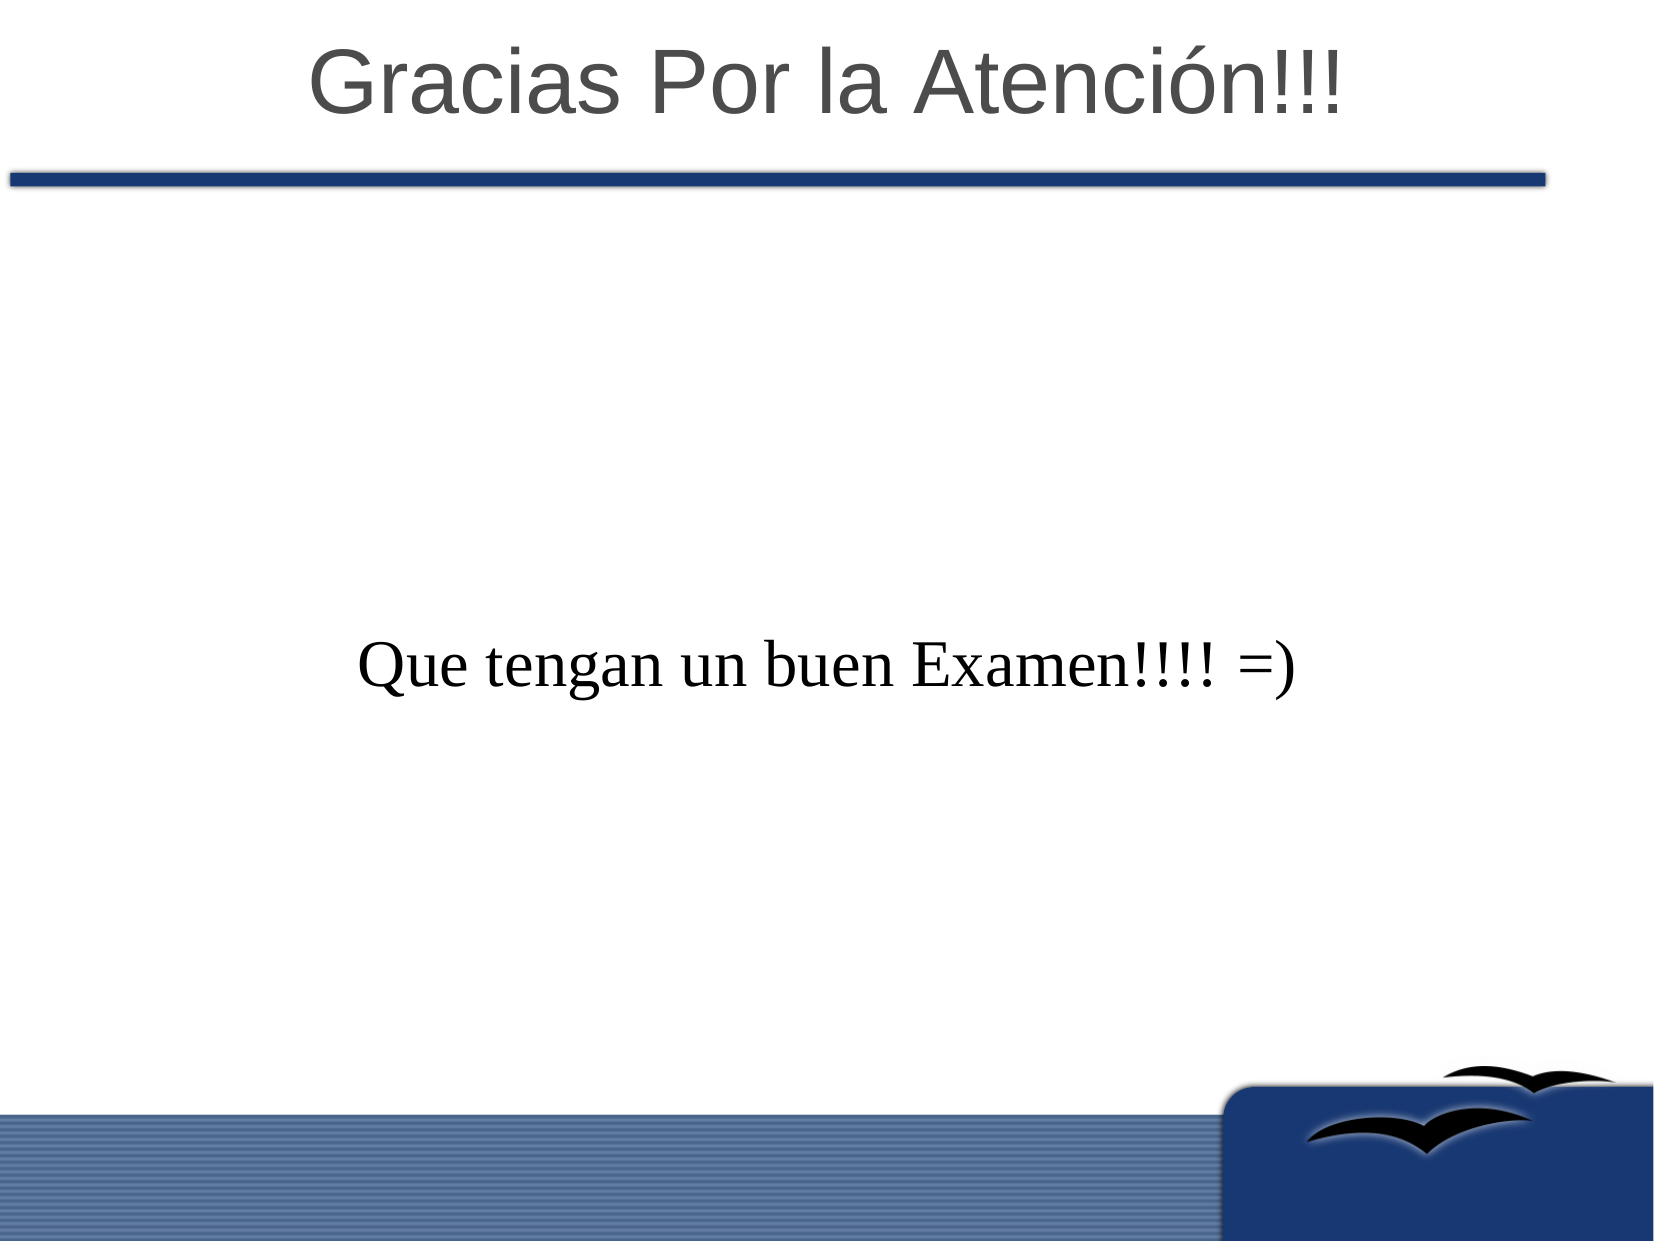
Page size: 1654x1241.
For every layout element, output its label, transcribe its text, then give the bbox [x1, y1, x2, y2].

picture [0, 0, 1654, 1241]
subtitle Que tengan un buen Examen!!!! =) [121, 273, 1534, 1056]
title Gracias Por la Atención!!! [121, 0, 1534, 164]
